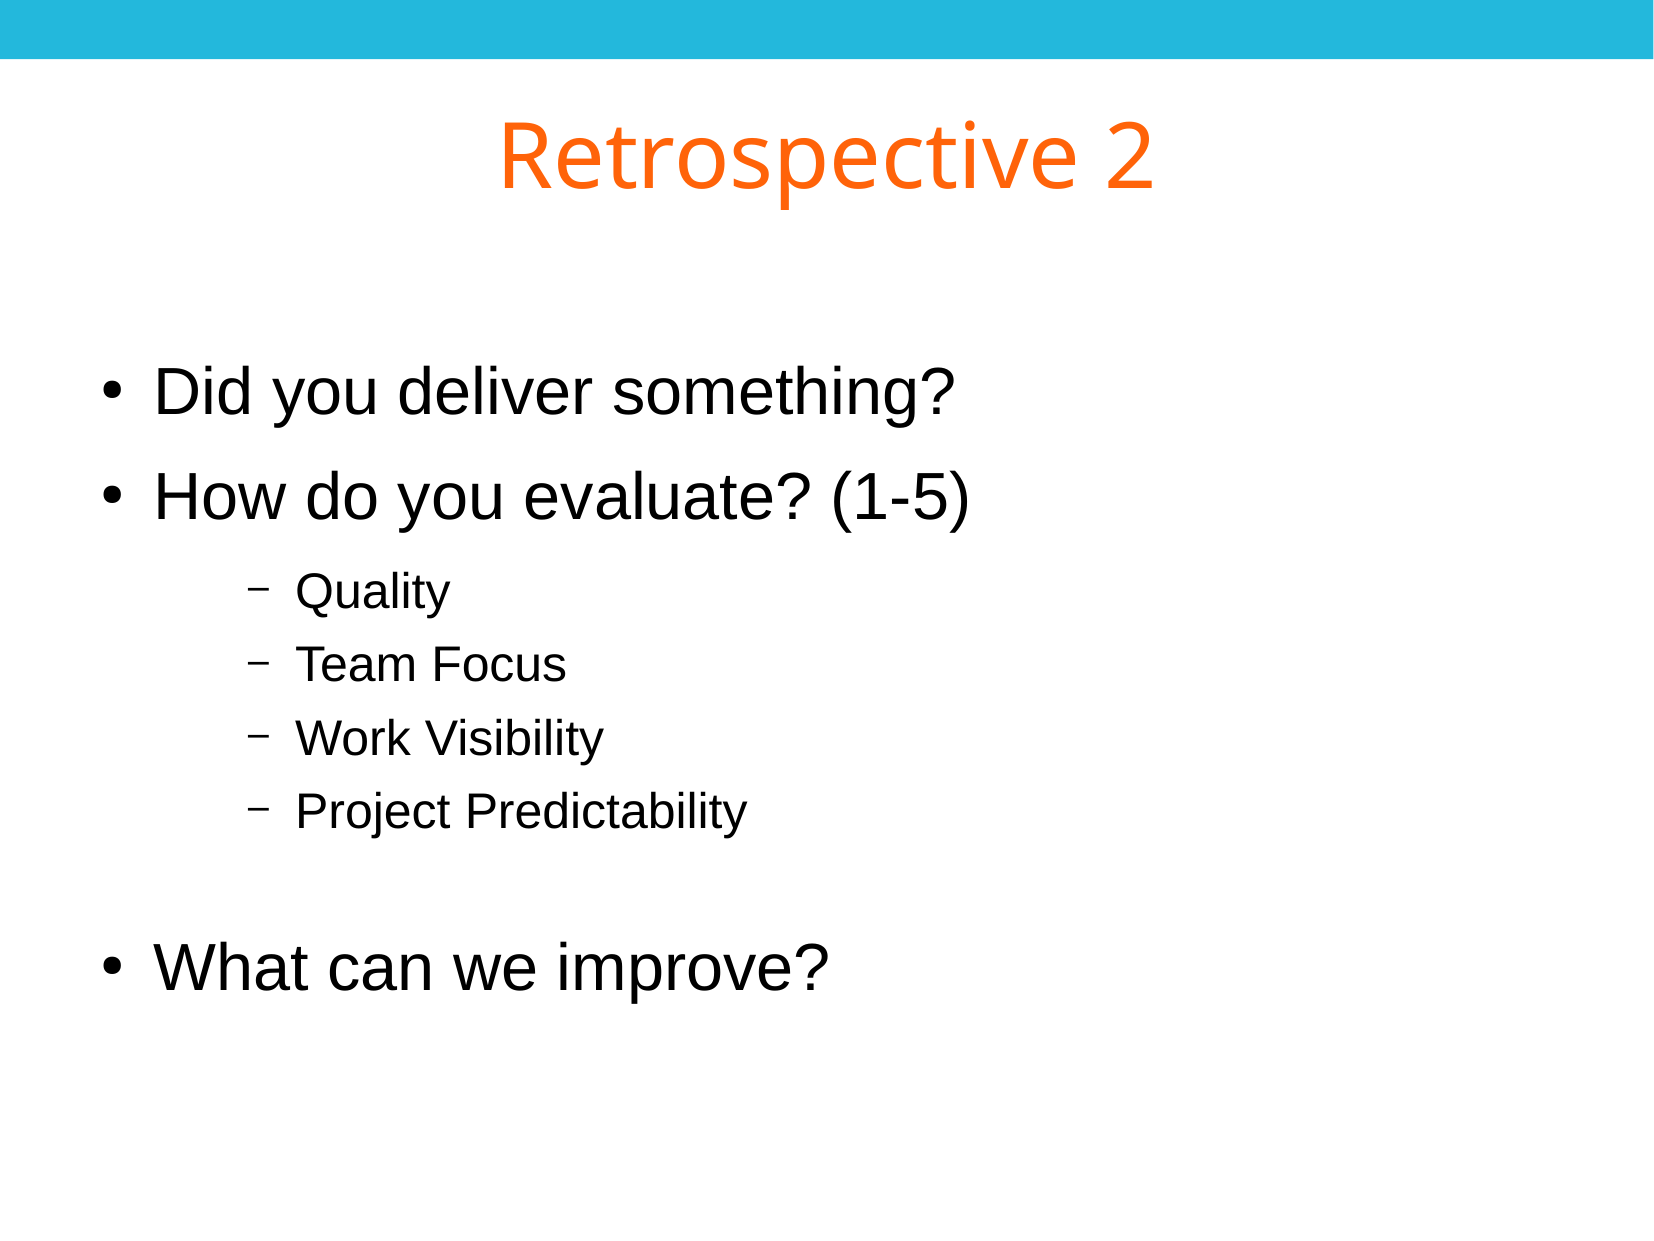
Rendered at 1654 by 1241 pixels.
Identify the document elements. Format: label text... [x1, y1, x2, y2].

list Did you deliver something? How do you evaluate? (1-5) Quality Team Focus Work Visibility Project Predictability What can we improve? [82, 354, 1571, 1182]
title Retrospective 2 [82, 56, 1571, 250]
